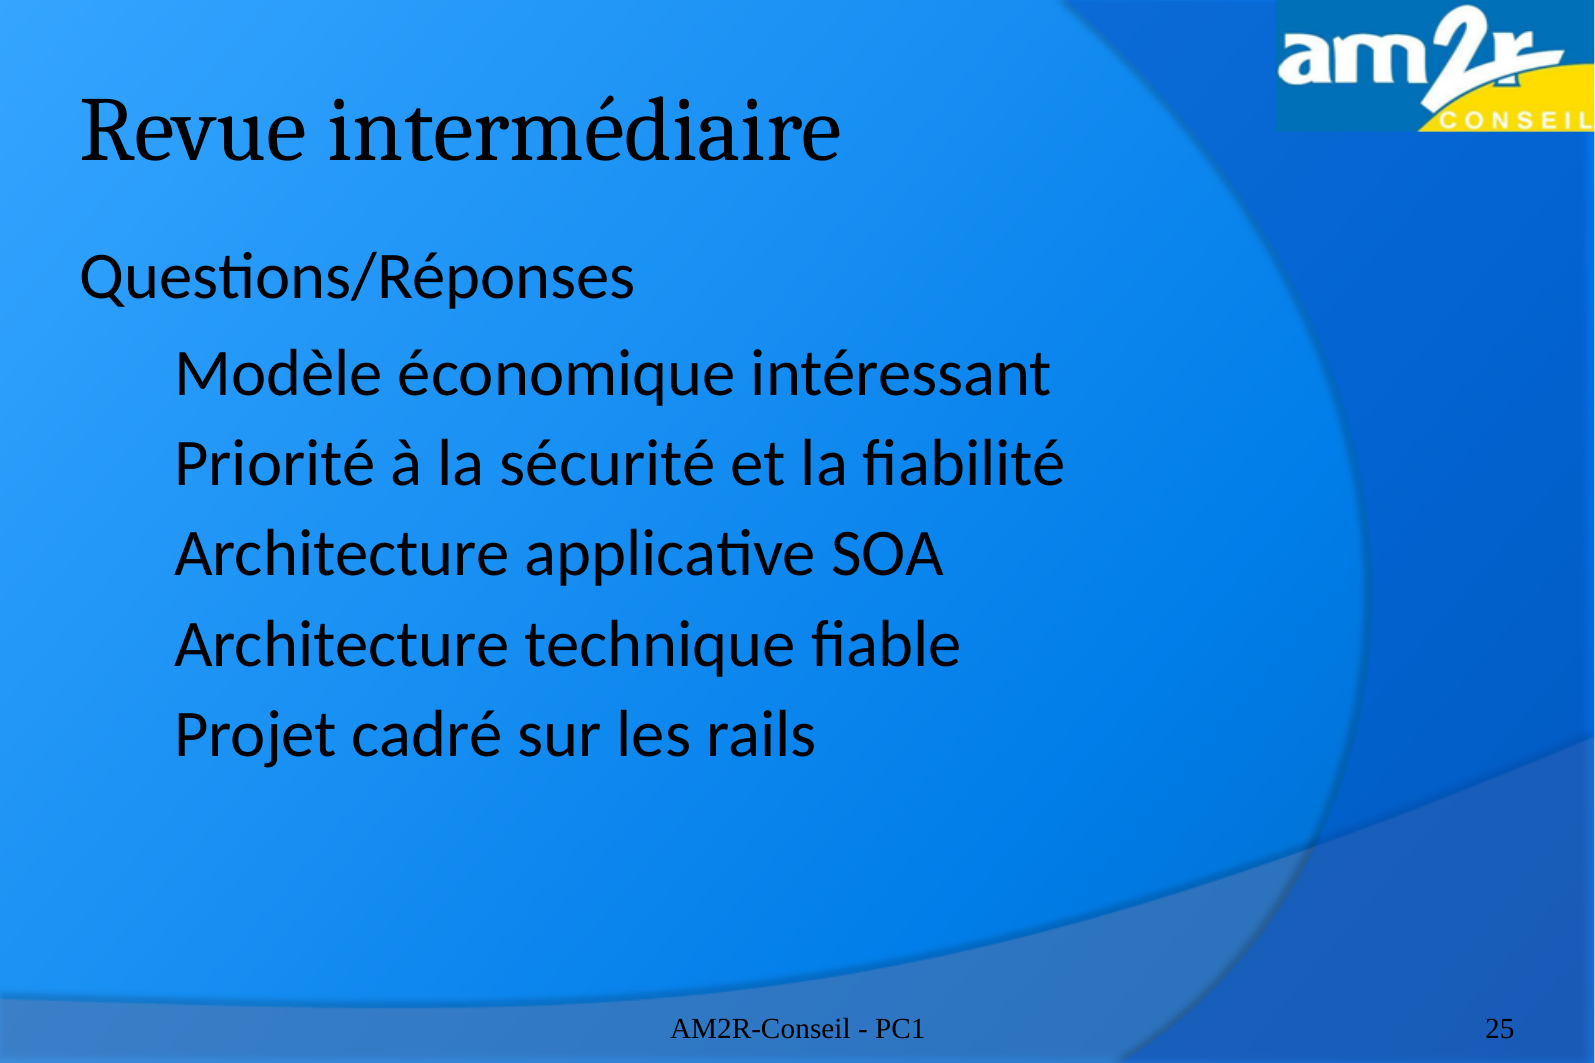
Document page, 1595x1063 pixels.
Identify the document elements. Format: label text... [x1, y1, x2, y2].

title Revue intermédiaire [79, 42, 1253, 220]
list Questions/Réponses Modèle économique intéressant Priorité à la sécurité et la fiabilité Architecture applicative SOA Architecture technique fiable Projet cadré sur les rails [79, 248, 1515, 951]
picture [0, 0, 1595, 1063]
